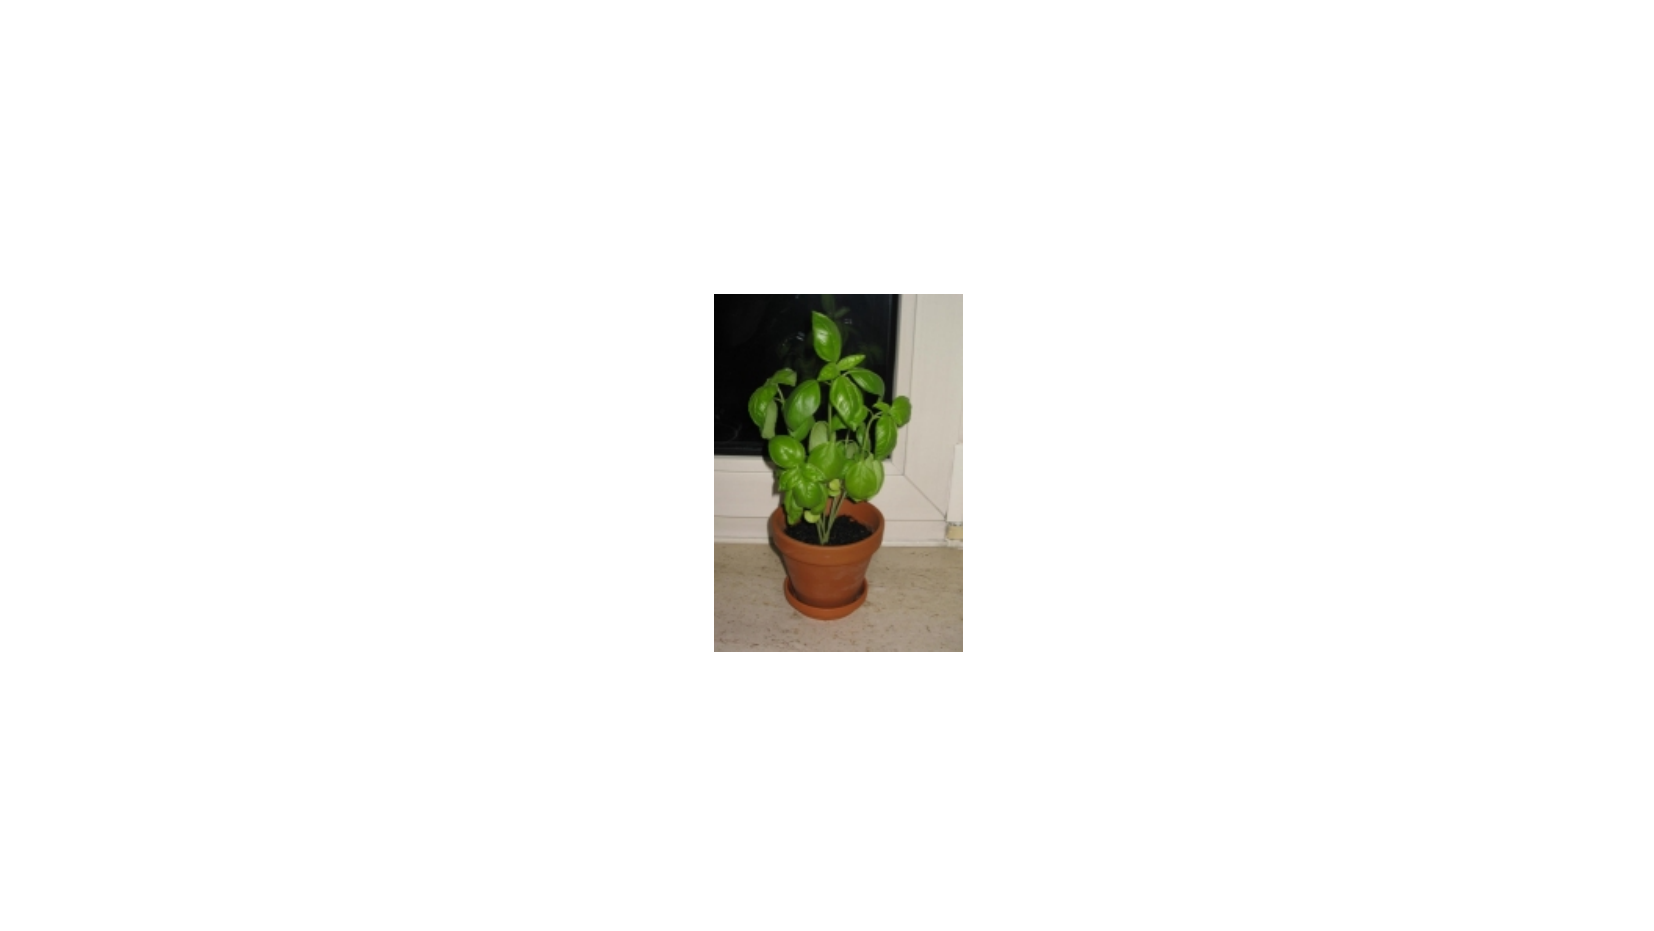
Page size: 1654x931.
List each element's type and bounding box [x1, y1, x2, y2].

picture [714, 294, 963, 652]
